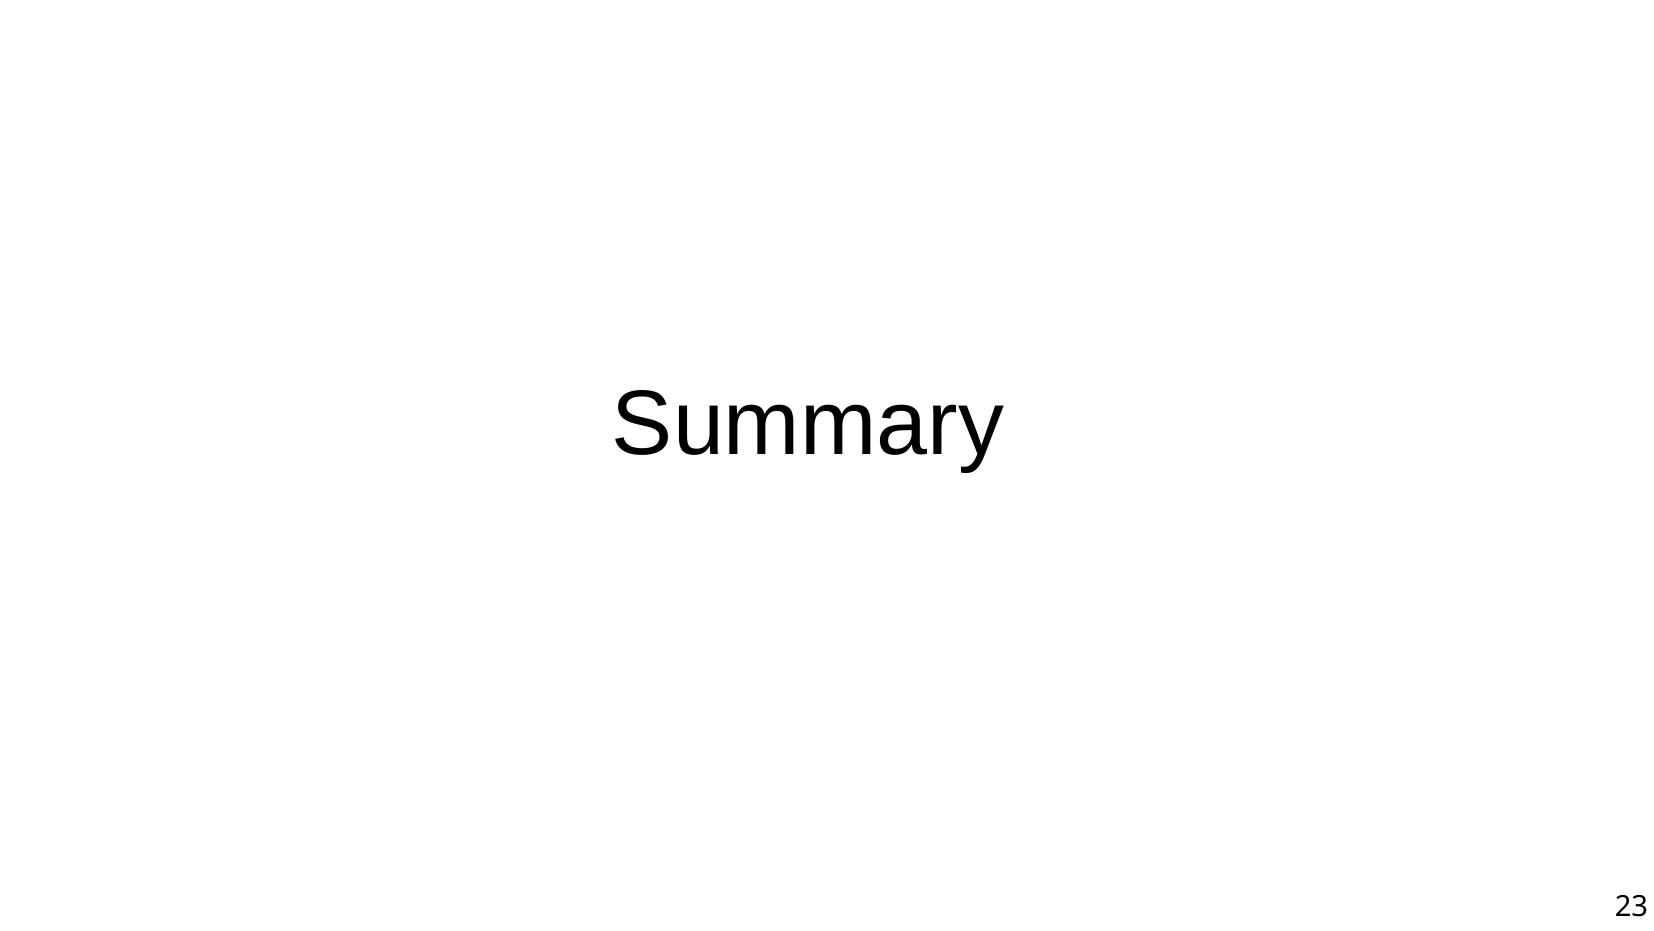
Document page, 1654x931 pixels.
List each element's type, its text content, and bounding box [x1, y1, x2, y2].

title Summary [64, 345, 1553, 501]
